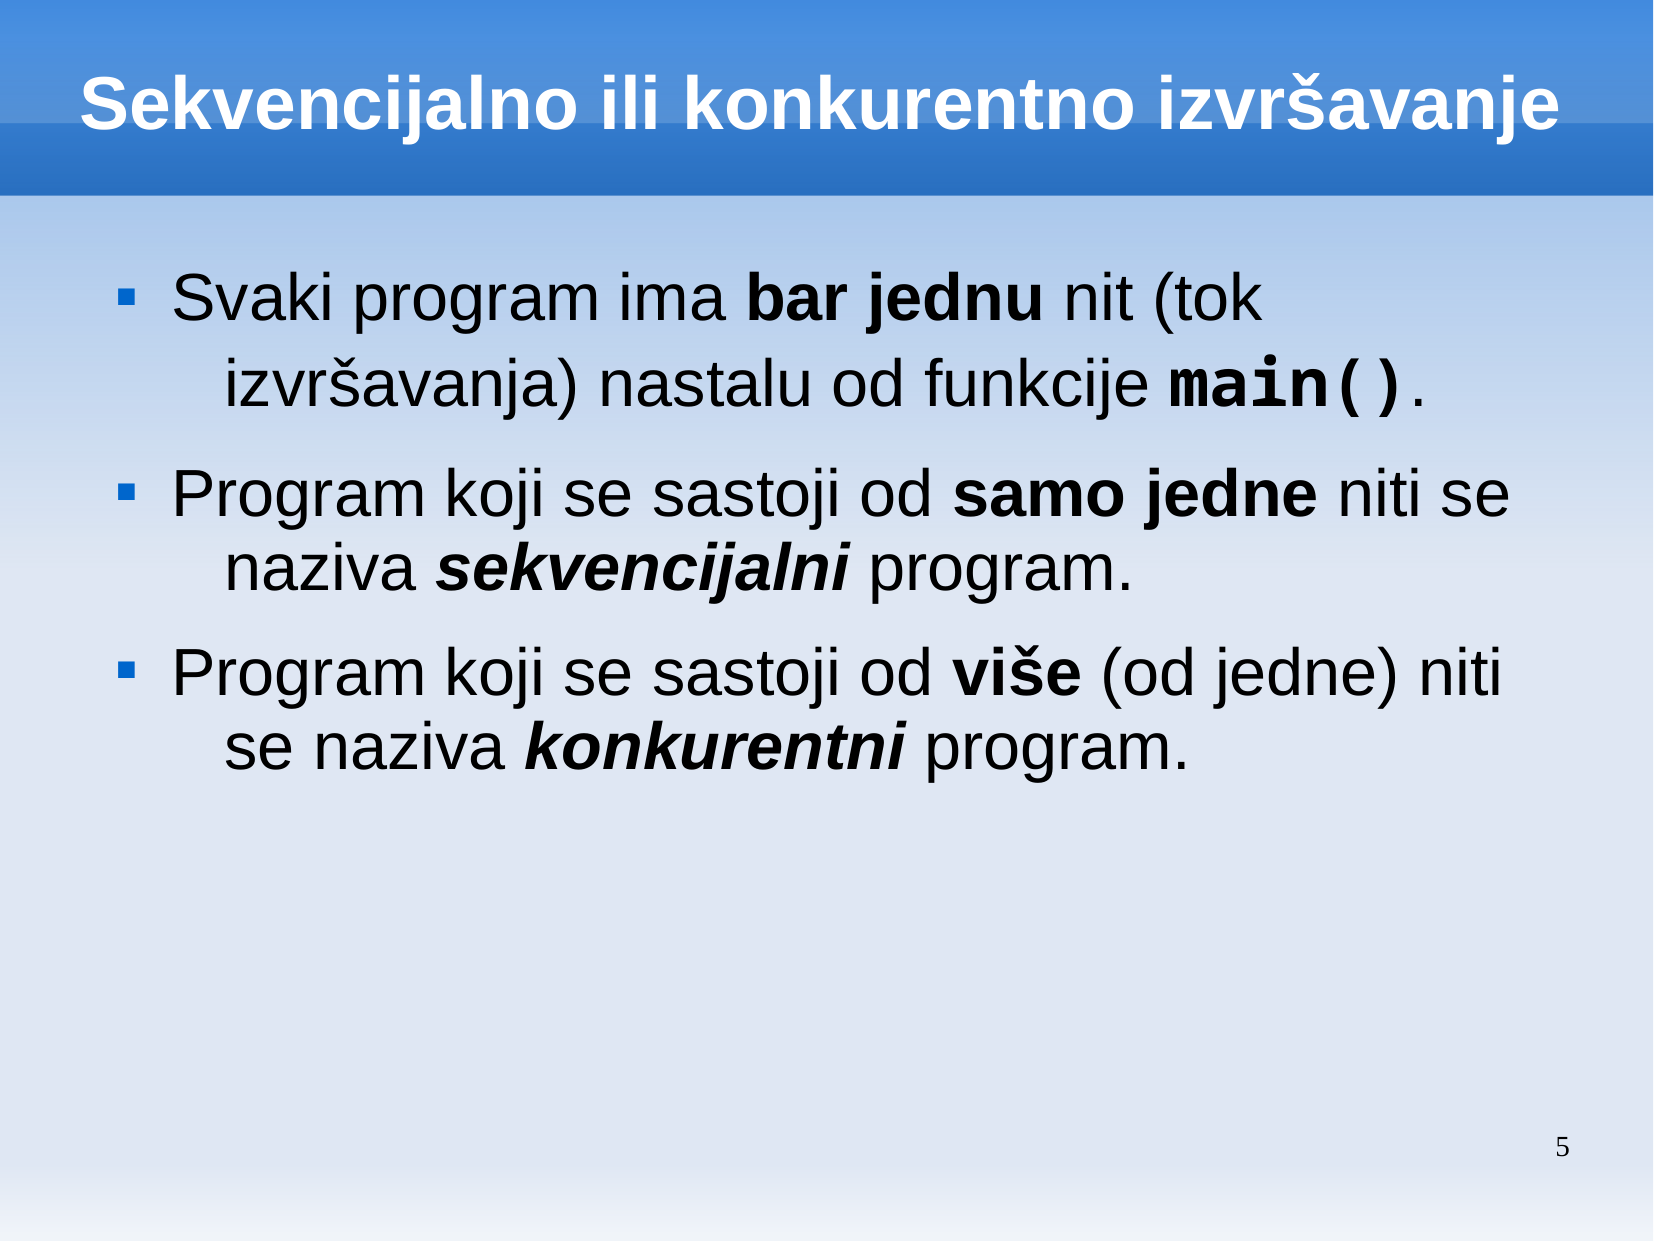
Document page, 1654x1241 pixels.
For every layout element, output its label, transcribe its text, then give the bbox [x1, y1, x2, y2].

list Svaki program ima bar jednu nit (tok izvršavanja) nastalu od funkcije main(). Program koji se sastoji od samo jedne niti se naziva sekvencijalni program. Program koji se sastoji od više (od jedne) niti se naziva konkurentni program. [82, 260, 1571, 1145]
picture [0, 0, 1654, 1241]
title Sekvencijalno ili konkurentno izvršavanje [76, 0, 1565, 208]
